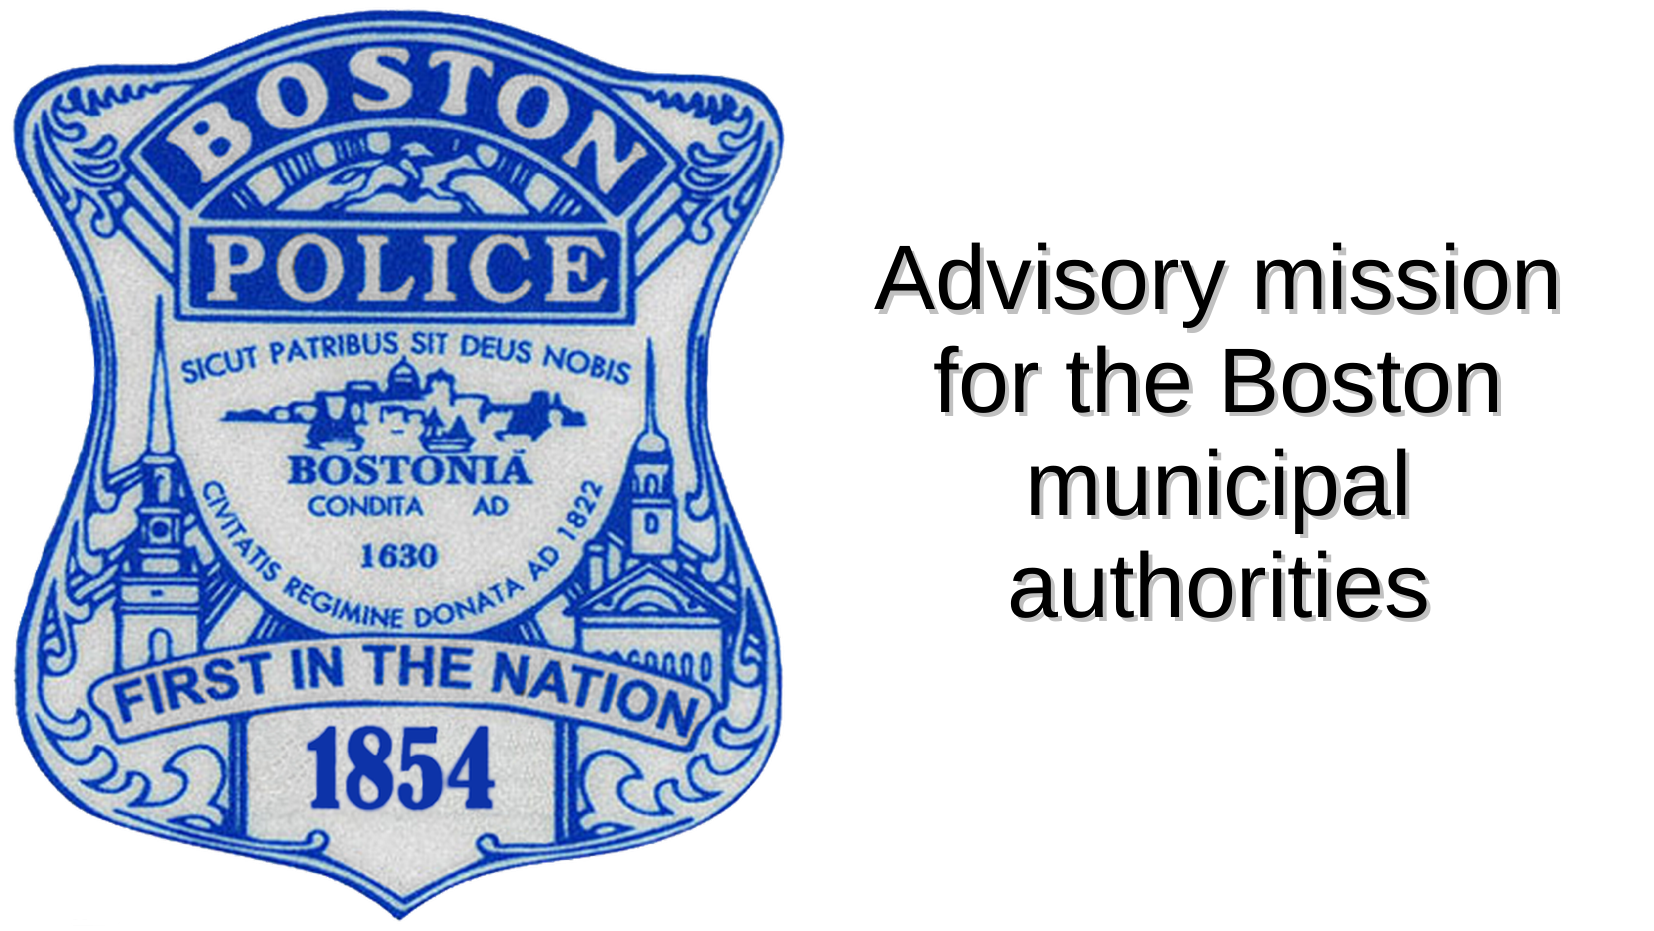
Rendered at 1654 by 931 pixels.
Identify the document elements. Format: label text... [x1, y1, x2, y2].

picture [0, 0, 794, 931]
text_box Advisory mission for the Boston municipal authorities [825, 219, 1613, 645]
